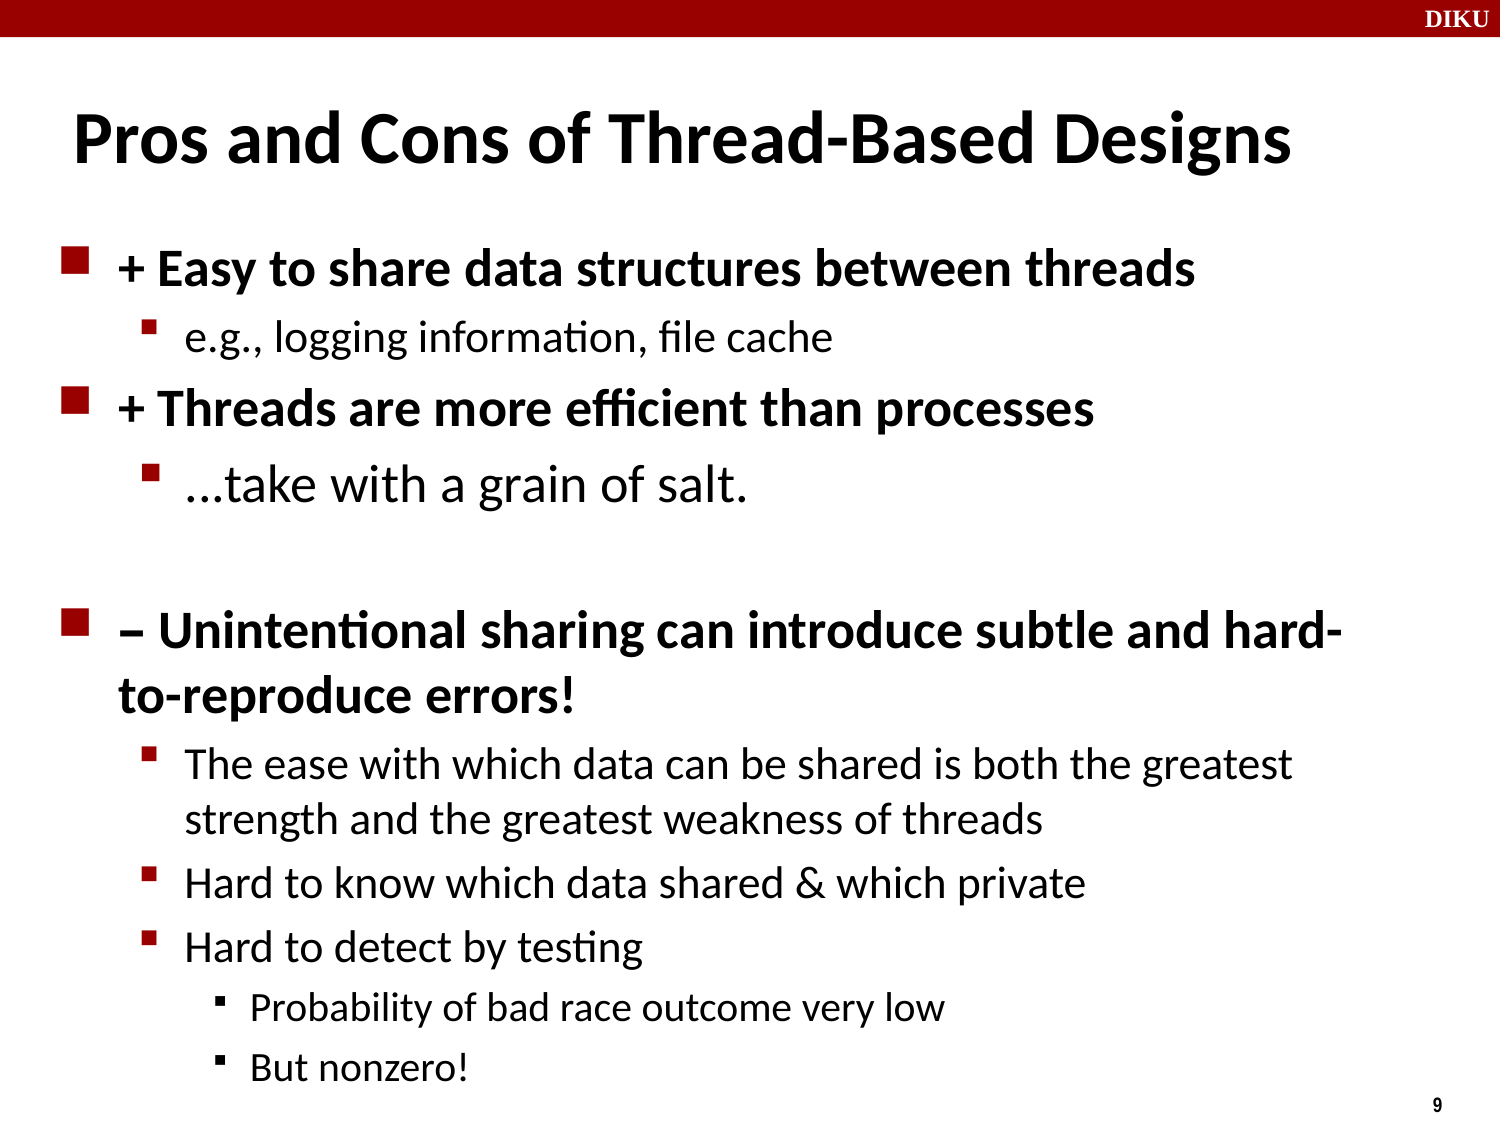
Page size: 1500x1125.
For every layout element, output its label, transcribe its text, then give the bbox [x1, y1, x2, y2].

text_box Pros and Cons of Thread-Based Designs [58, 71, 1350, 197]
text_box + Easy to share data structures between threads e.g., logging information, file cache + Threads are more efficient than processes ...take with a grain of salt. – Unintentional sharing can introduce subtle and hard-to-reproduce errors! The ease with which data can be shared is both the greatest strength and the greatest weakness of threads Hard to know which data shared & which private Hard to detect by testing Probability of bad race outcome very low But nonzero! [47, 224, 1411, 1082]
